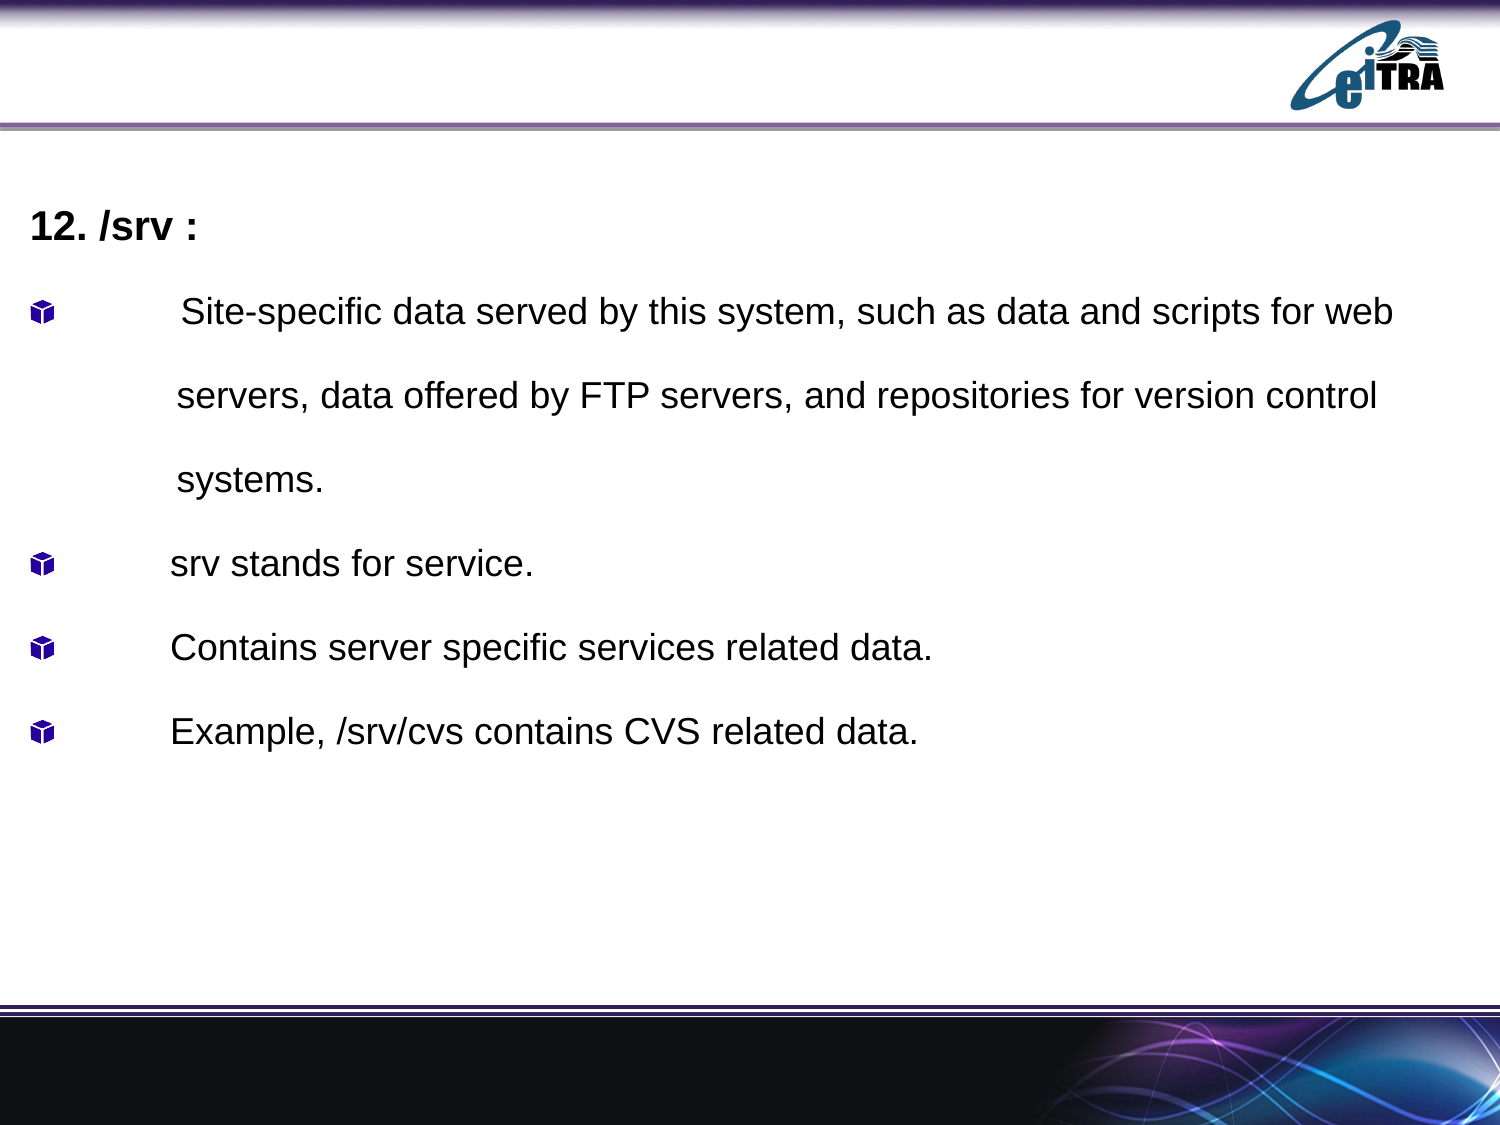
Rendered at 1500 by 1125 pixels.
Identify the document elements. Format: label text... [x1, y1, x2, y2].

picture [0, 0, 1500, 146]
picture [0, 1005, 1500, 1125]
text_box 12. /srv : Site-specific data served by this system, such as data and scripts for web servers, data offered by FTP servers, and repositories for version control systems. srv stands for service. Contains server specific services related data. Example, /srv/cvs contains CVS related data. [15, 195, 1471, 833]
